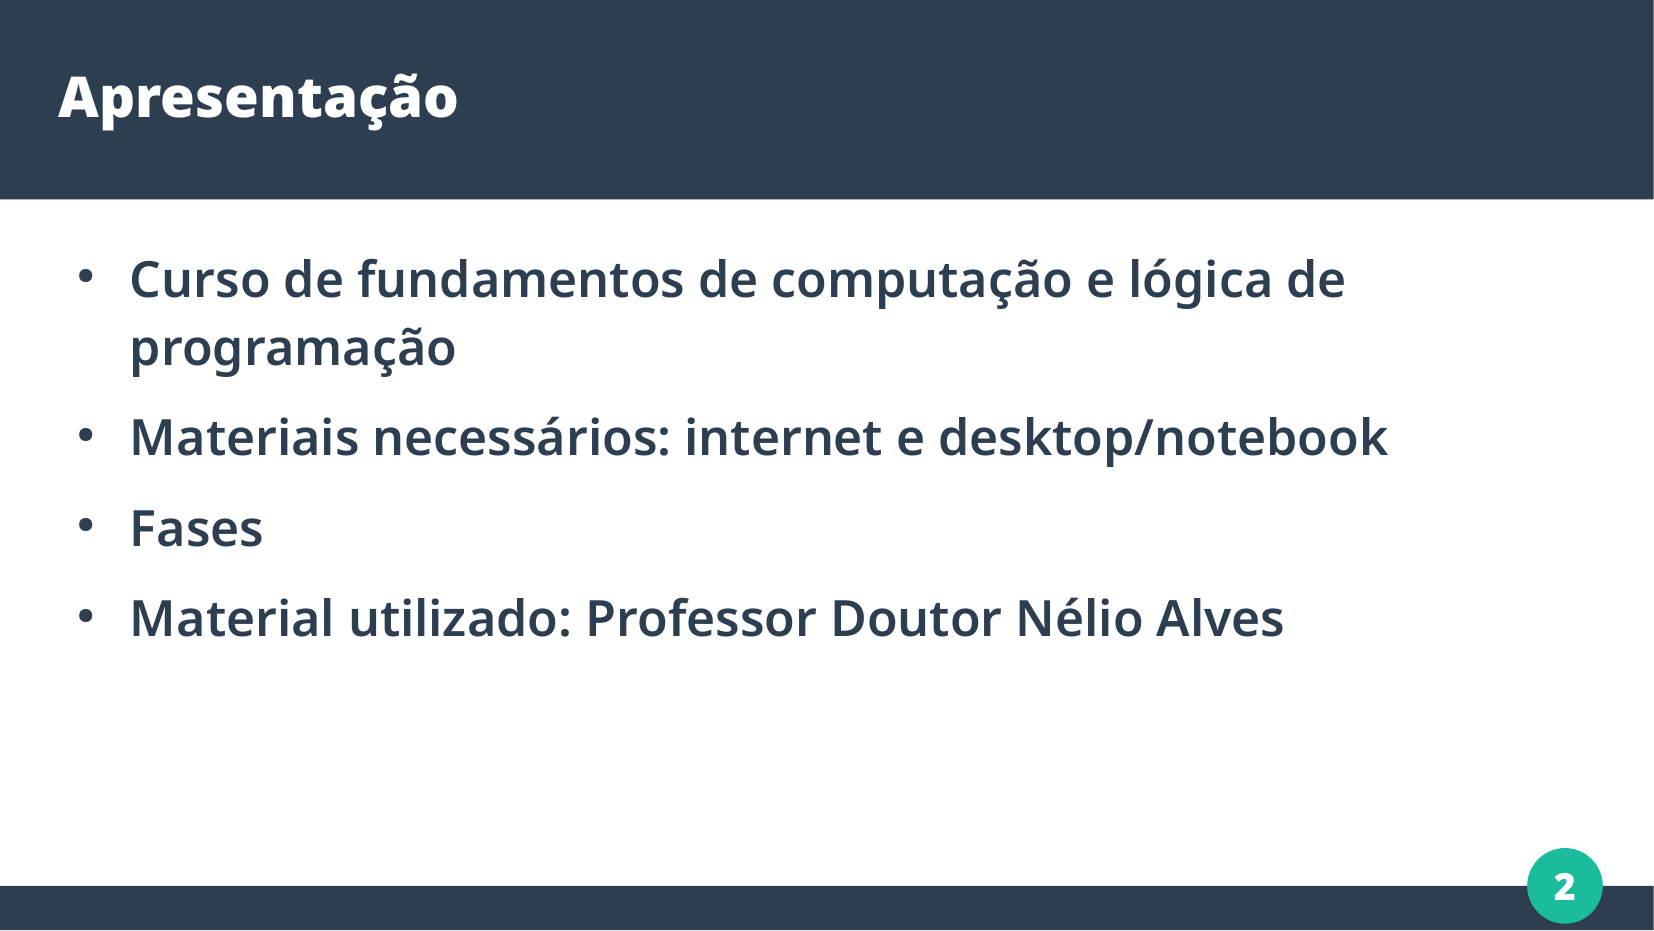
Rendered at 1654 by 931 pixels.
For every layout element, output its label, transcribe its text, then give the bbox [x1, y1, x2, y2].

title Apresentação [59, 37, 1595, 156]
list Curso de fundamentos de computação e lógica de programação Materiais necessários: internet e desktop/notebook Fases Material utilizado: Professor Doutor Nélio Alves [59, 243, 1595, 864]
